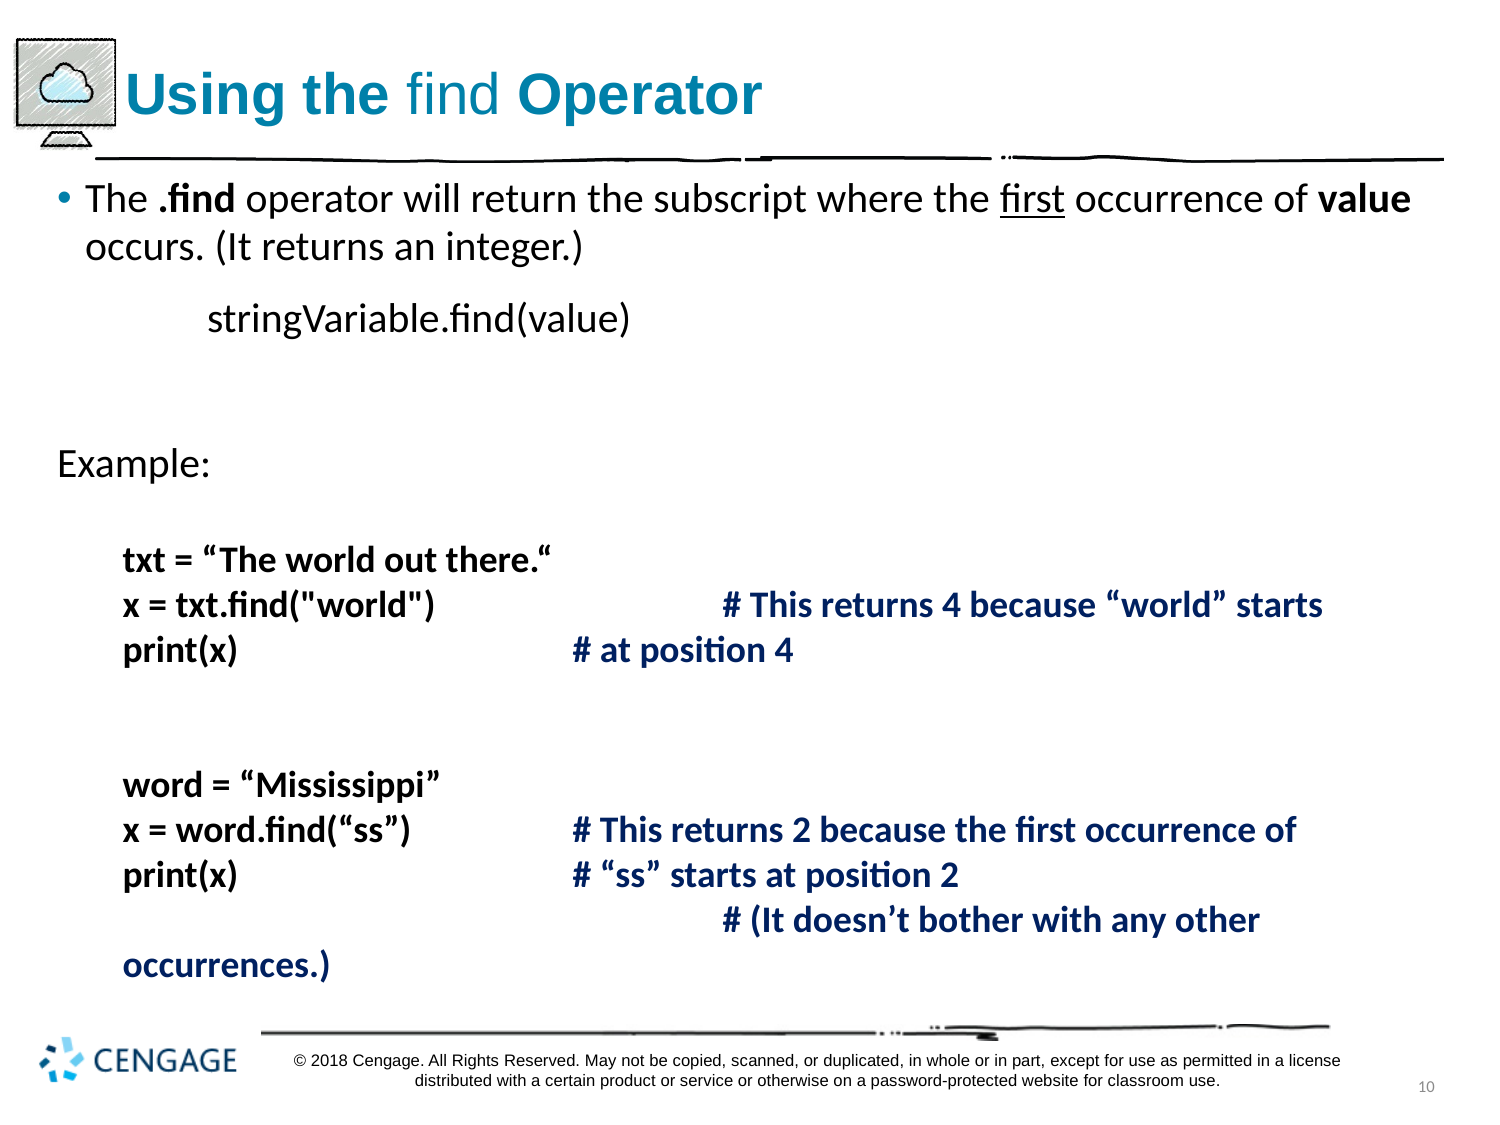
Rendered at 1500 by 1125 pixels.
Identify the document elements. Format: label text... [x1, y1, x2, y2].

picture [13, 36, 117, 151]
picture [154, 155, 1444, 163]
picture [19, 1023, 249, 1095]
list The .find operator will return the subscript where the first occurrence of value occurs. (It returns an integer.) stringVariable.find(value) Example: txt = “The world out there.“ x = txt.find("world") # This returns 4 because “world” starts print(x) # at position 4 word = “Mississippi” x = word.find(“ss”) # This returns 2 because the first occurrence of print(x) # “ss” starts at position 2 # (It doesn’t bother with any other occurrences.) [57, 174, 1438, 948]
title Using the find Operator [125, 55, 1442, 127]
picture [261, 1024, 1331, 1041]
footer © 2018 Cengage. All Rights Reserved. May not be copied, scanned, or duplicated, in whole or in part, except for use as permitted in a license distributed with a certain product or service or otherwise on a password-protected website for classroom use. [262, 1049, 1375, 1090]
